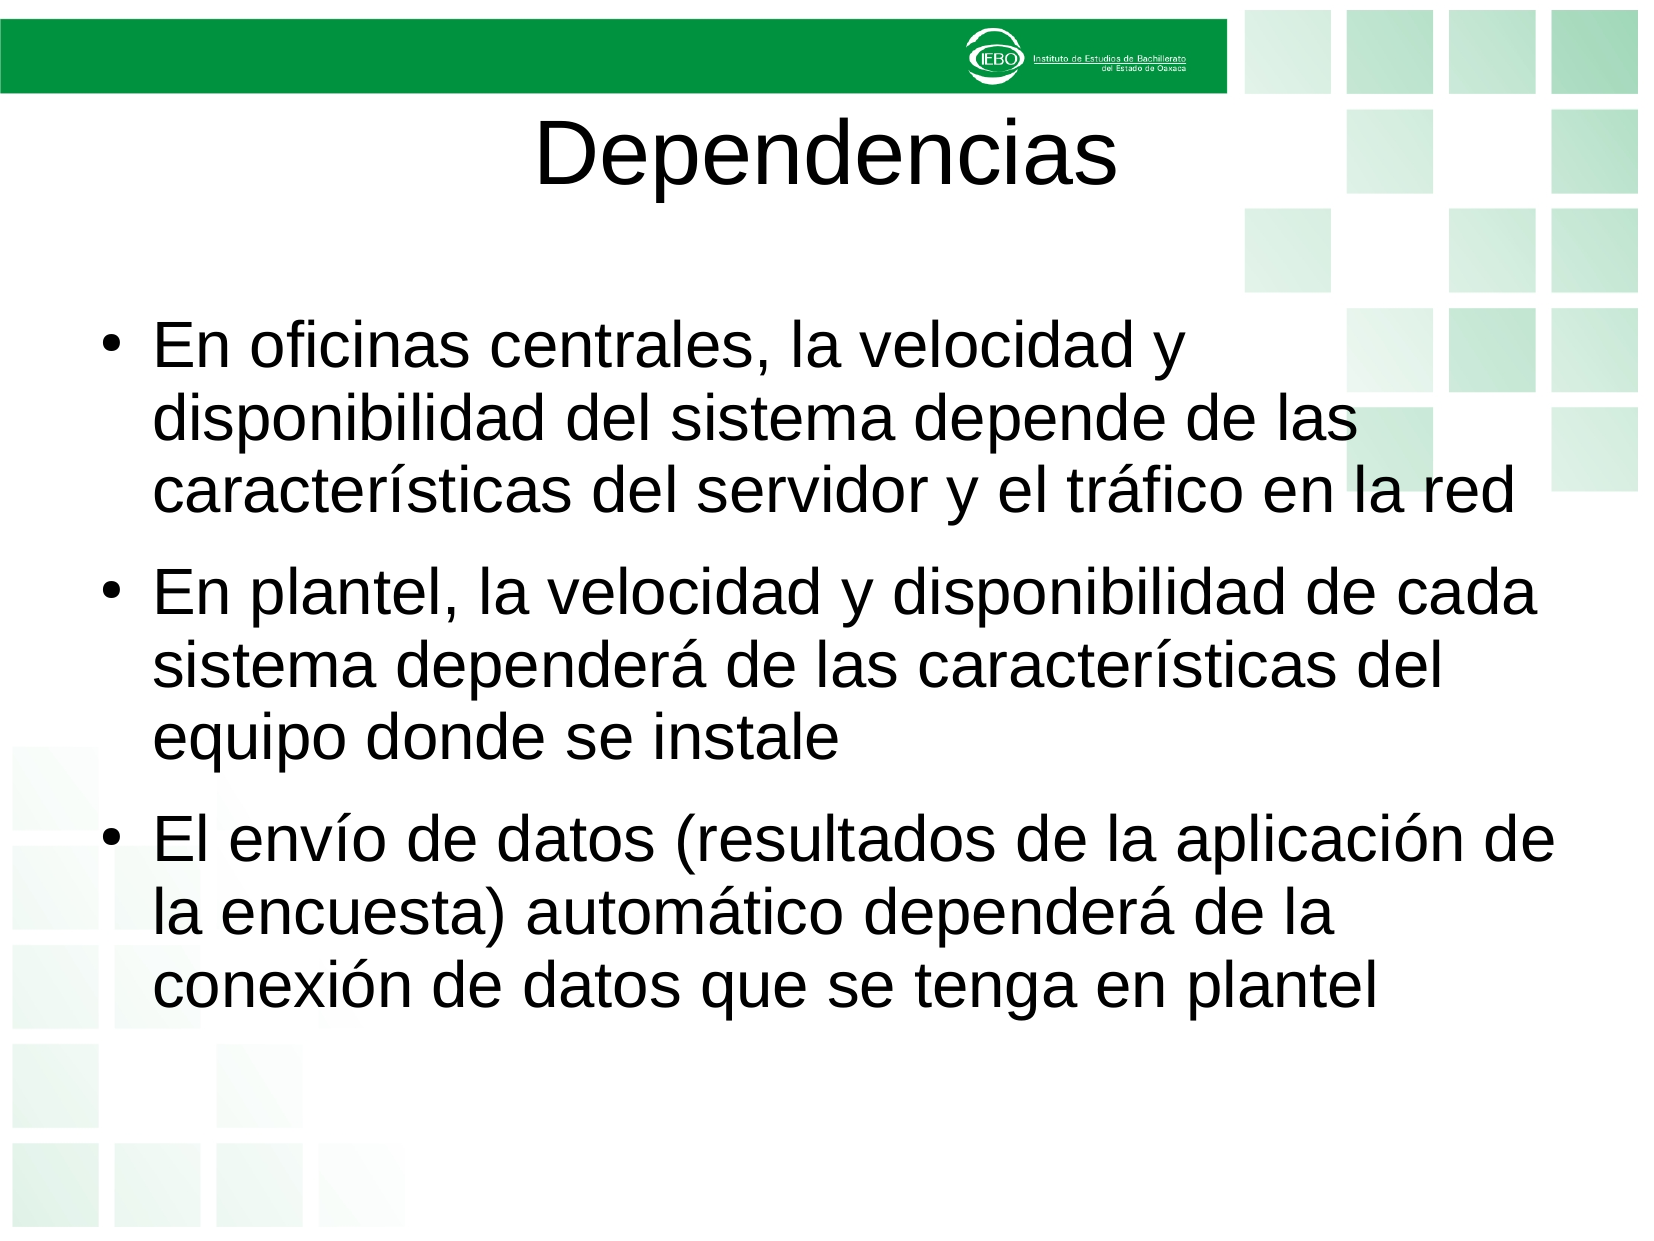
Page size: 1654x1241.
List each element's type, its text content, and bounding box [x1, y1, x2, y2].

picture [0, 0, 1654, 1241]
list En oficinas centrales, la velocidad y disponibilidad del sistema depende de las características del servidor y el tráfico en la red En plantel, la velocidad y disponibilidad de cada sistema dependerá de las características del equipo donde se instale El envío de datos (resultados de la aplicación de la encuesta) automático dependerá de la conexión de datos que se tenga en plantel [82, 308, 1571, 1028]
title Dependencias [82, 49, 1571, 257]
